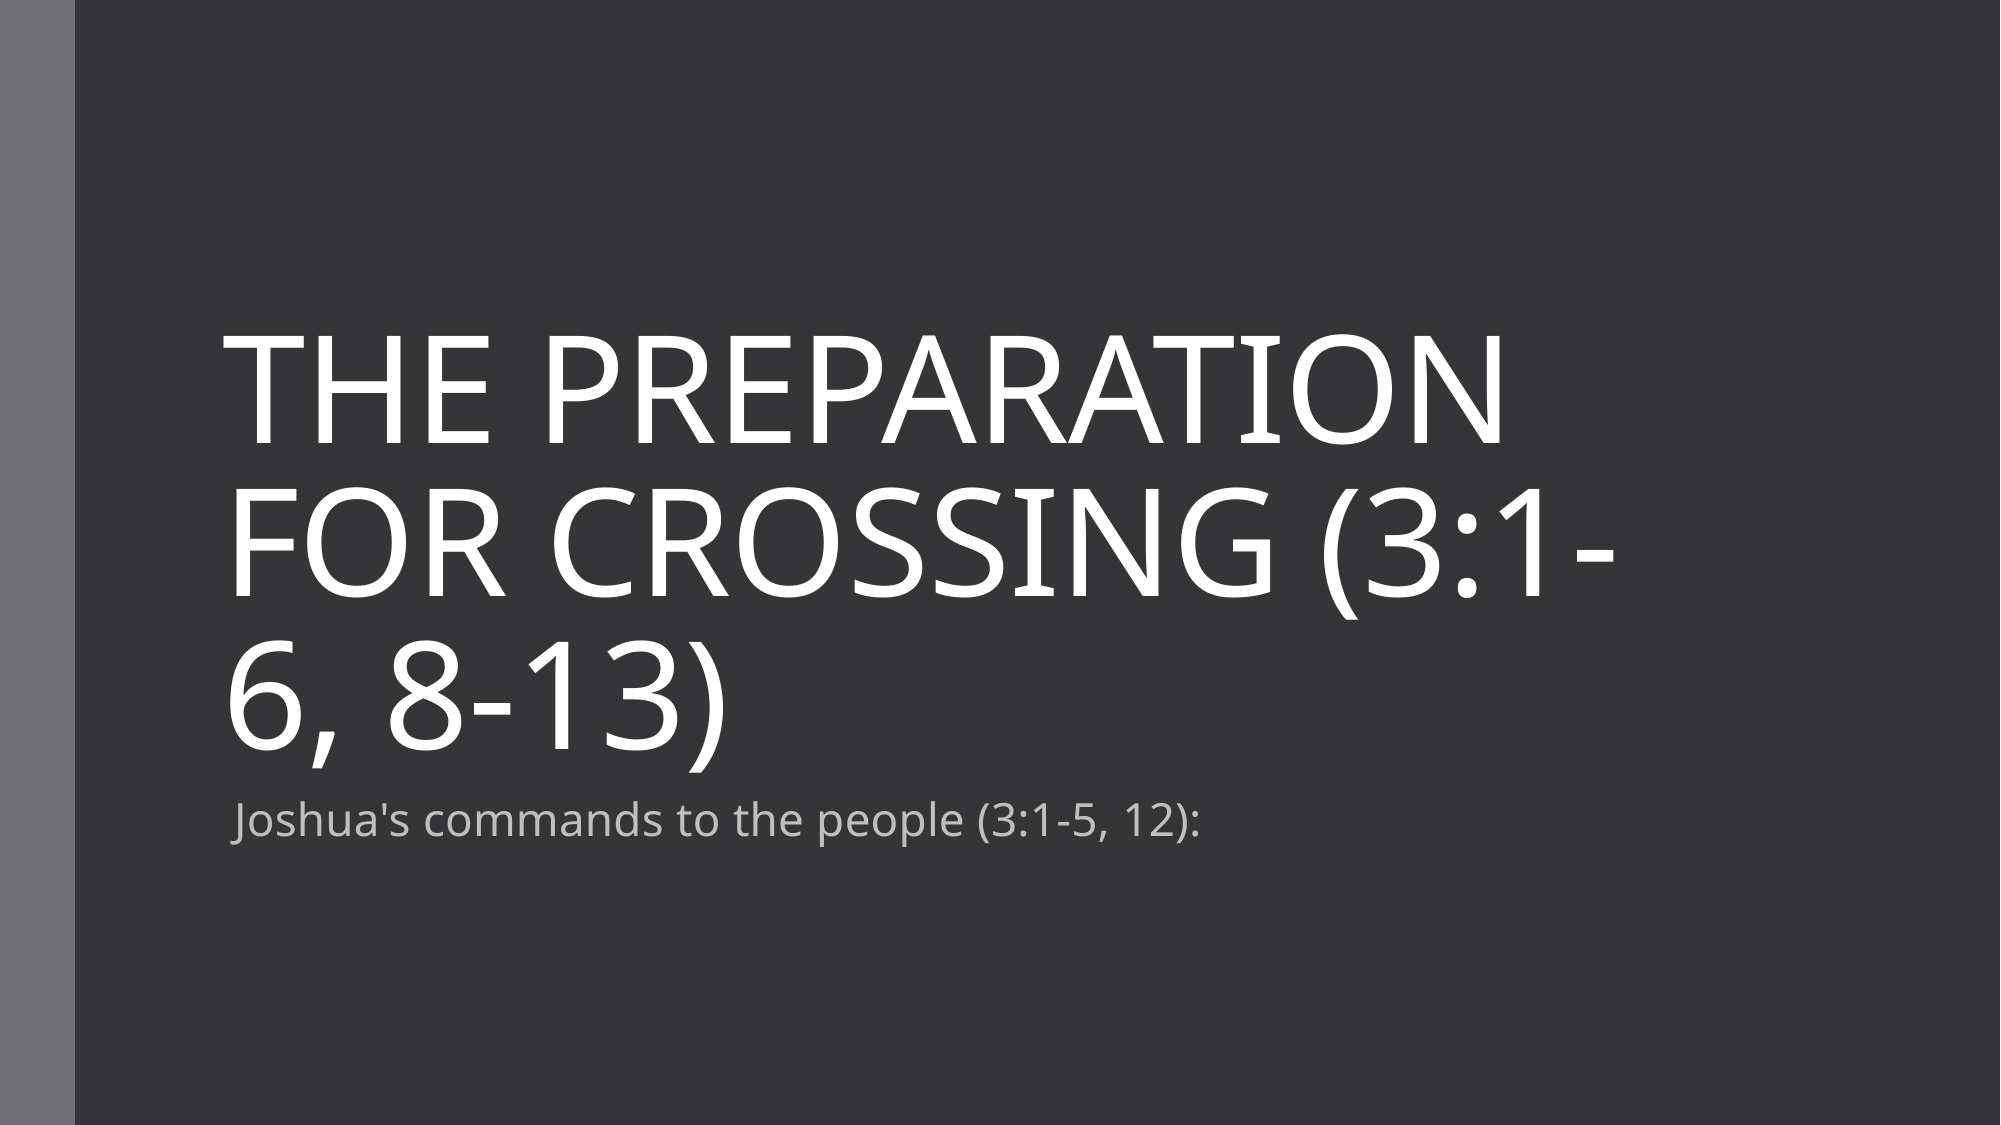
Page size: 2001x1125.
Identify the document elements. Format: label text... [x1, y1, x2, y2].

title THE PREPARATION FOR CROSSING (3:1-6, 8-13) [206, 124, 1752, 787]
subtitle Joshua's commands to the people (3:1-5, 12): [206, 787, 1752, 1066]
